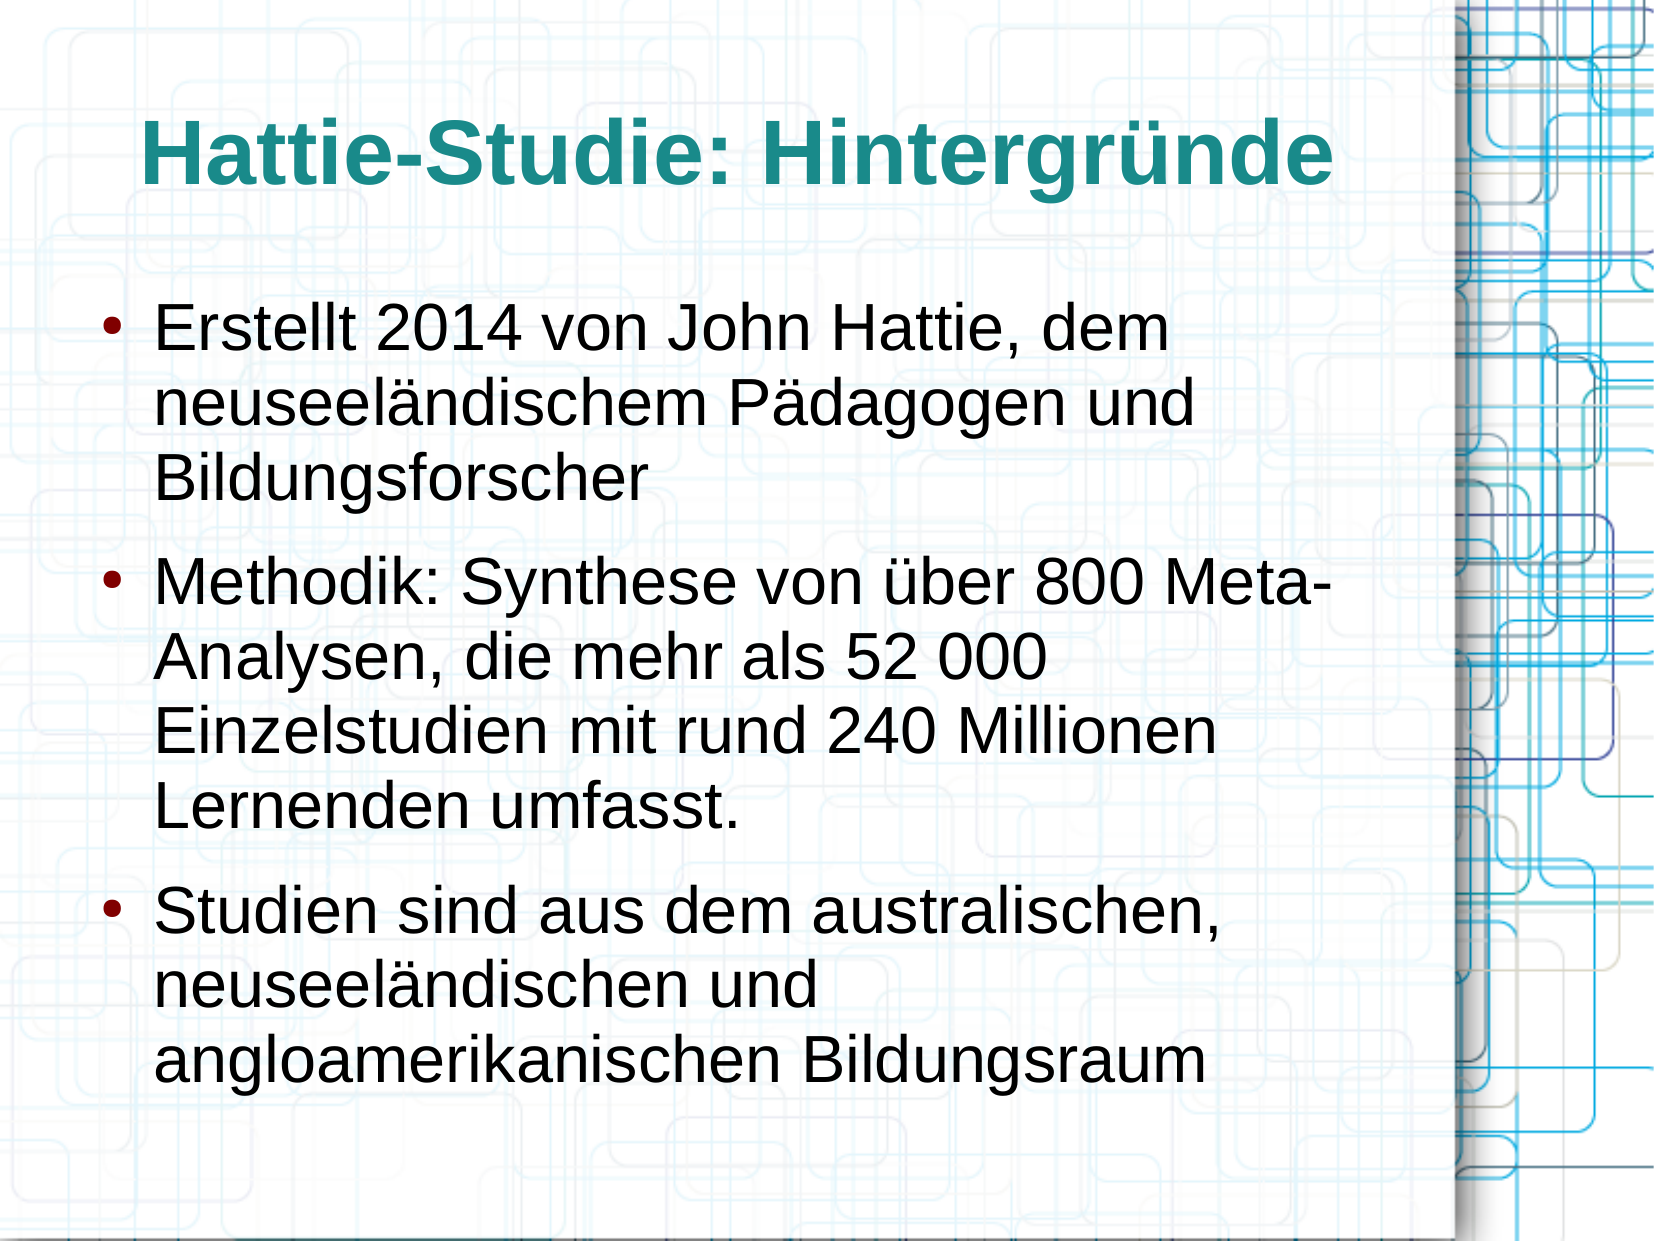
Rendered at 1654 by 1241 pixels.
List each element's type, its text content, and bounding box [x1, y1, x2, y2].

picture [0, 0, 1654, 1241]
list Erstellt 2014 von John Hattie, dem neuseeländischem Pädagogen und Bildungsforscher Methodik: Synthese von über 800 Meta-Analysen, die mehr als 52 000 Einzelstudien mit rund 240 Millionen Lernenden umfasst. Studien sind aus dem australischen, neuseeländischen und angloamerikanischen Bildungsraum [82, 290, 1418, 1109]
title Hattie-Studie: Hintergründe [59, 49, 1418, 257]
